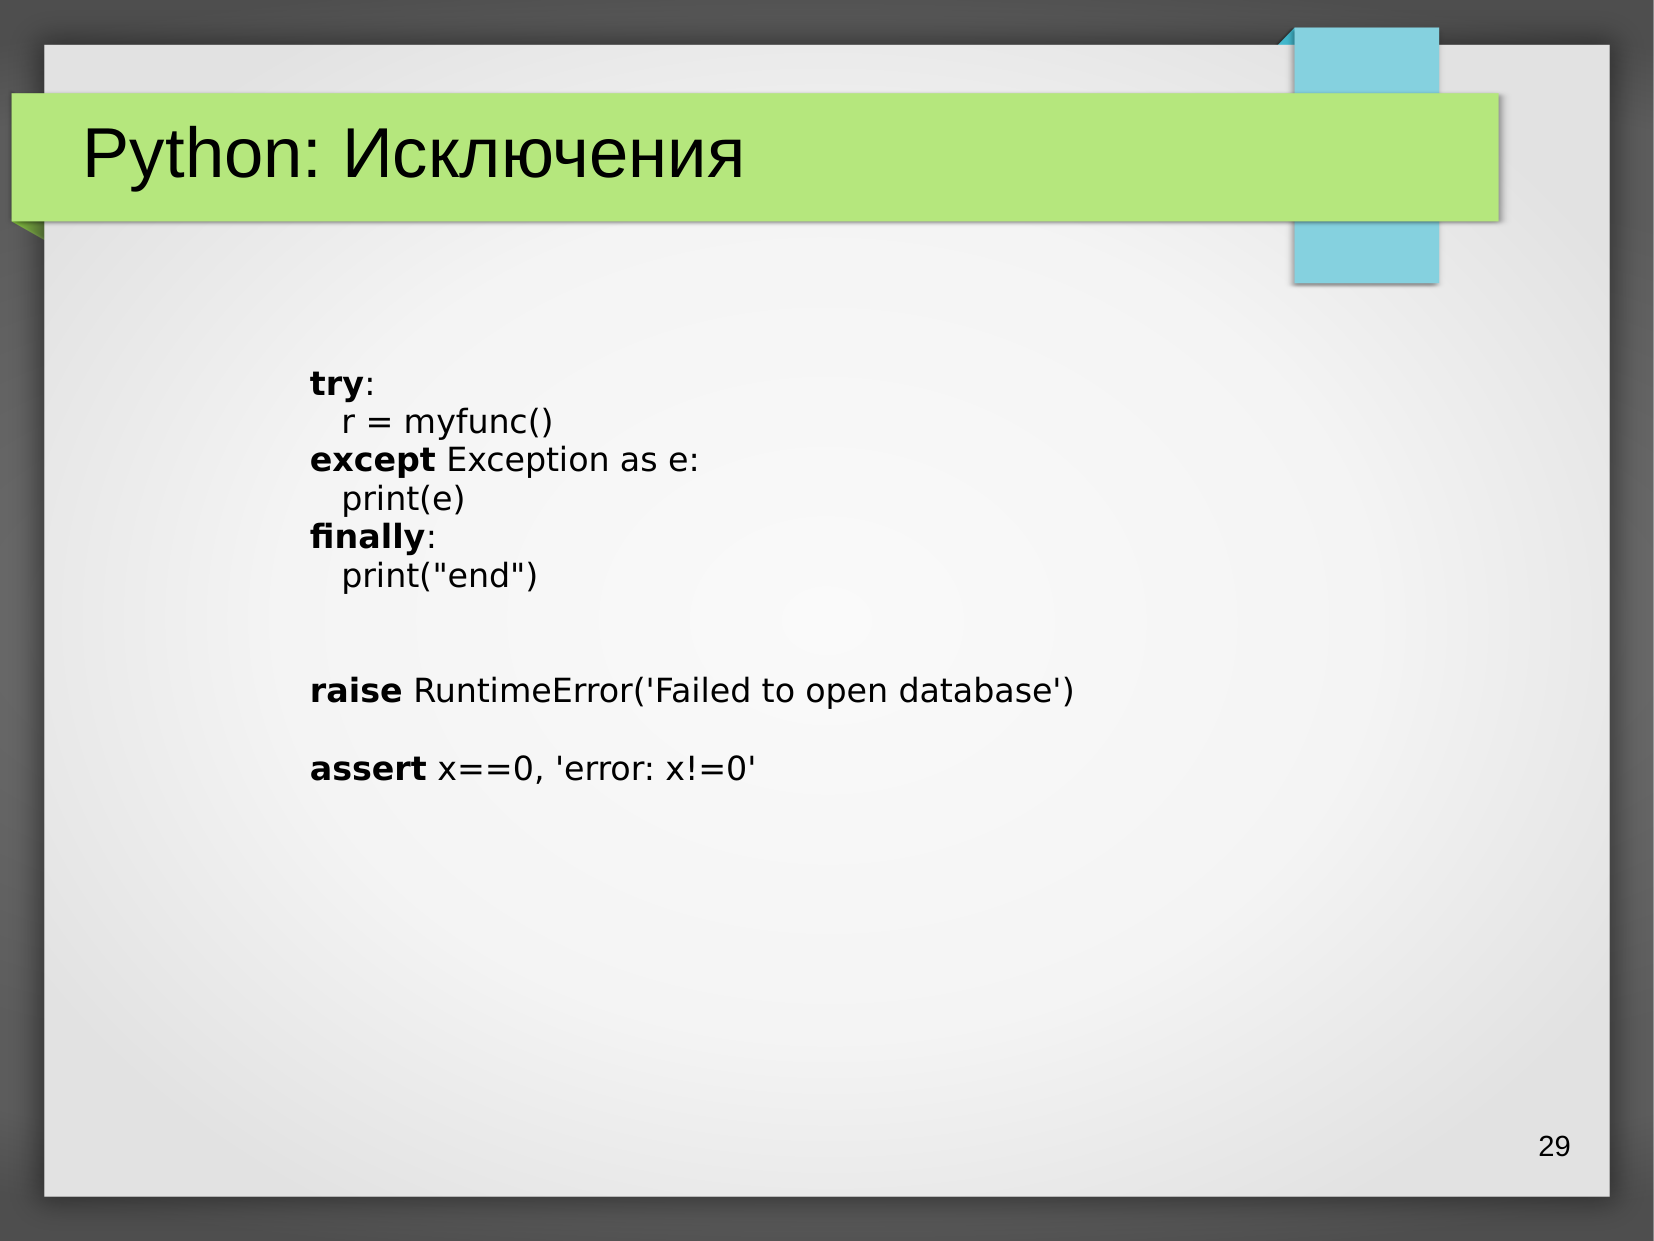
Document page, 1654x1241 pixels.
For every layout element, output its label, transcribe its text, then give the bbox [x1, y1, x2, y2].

text_box try: r = myfunc() except Exception as e: print(e) finally: print("end") raise RuntimeError('Failed to open database') assert x==0, 'error: x!=0' [295, 356, 1193, 957]
title Python: Исключения [82, 49, 1571, 257]
picture [0, 0, 1654, 1241]
